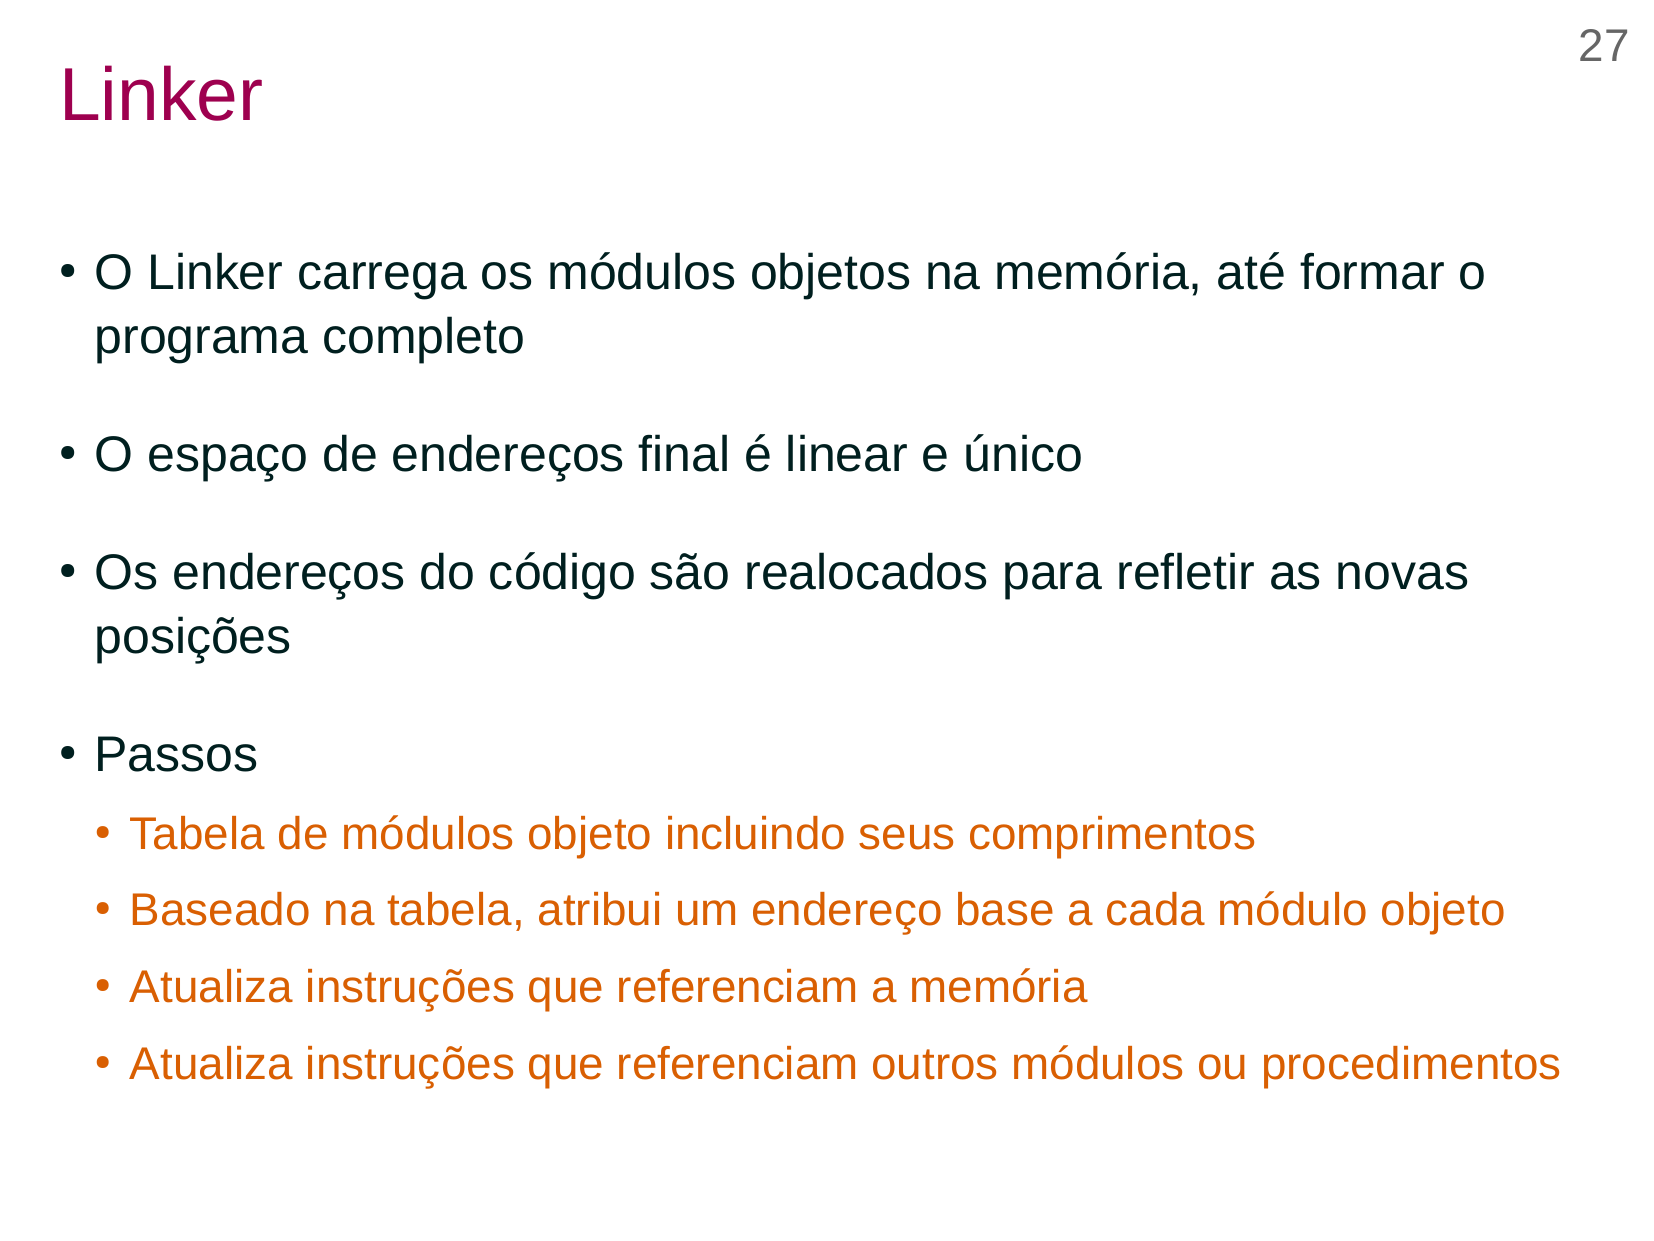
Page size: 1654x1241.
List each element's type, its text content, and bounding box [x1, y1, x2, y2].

list O Linker carrega os módulos objetos na memória, até formar o programa completo O espaço de endereços final é linear e único Os endereços do código são realocados para refletir as novas posições Passos Tabela de módulos objeto incluindo seus comprimentos Baseado na tabela, atribui um endereço base a cada módulo objeto Atualiza instruções que referenciam a memória Atualiza instruções que referenciam outros módulos ou procedimentos [59, 236, 1595, 1211]
title Linker [59, 29, 1595, 148]
